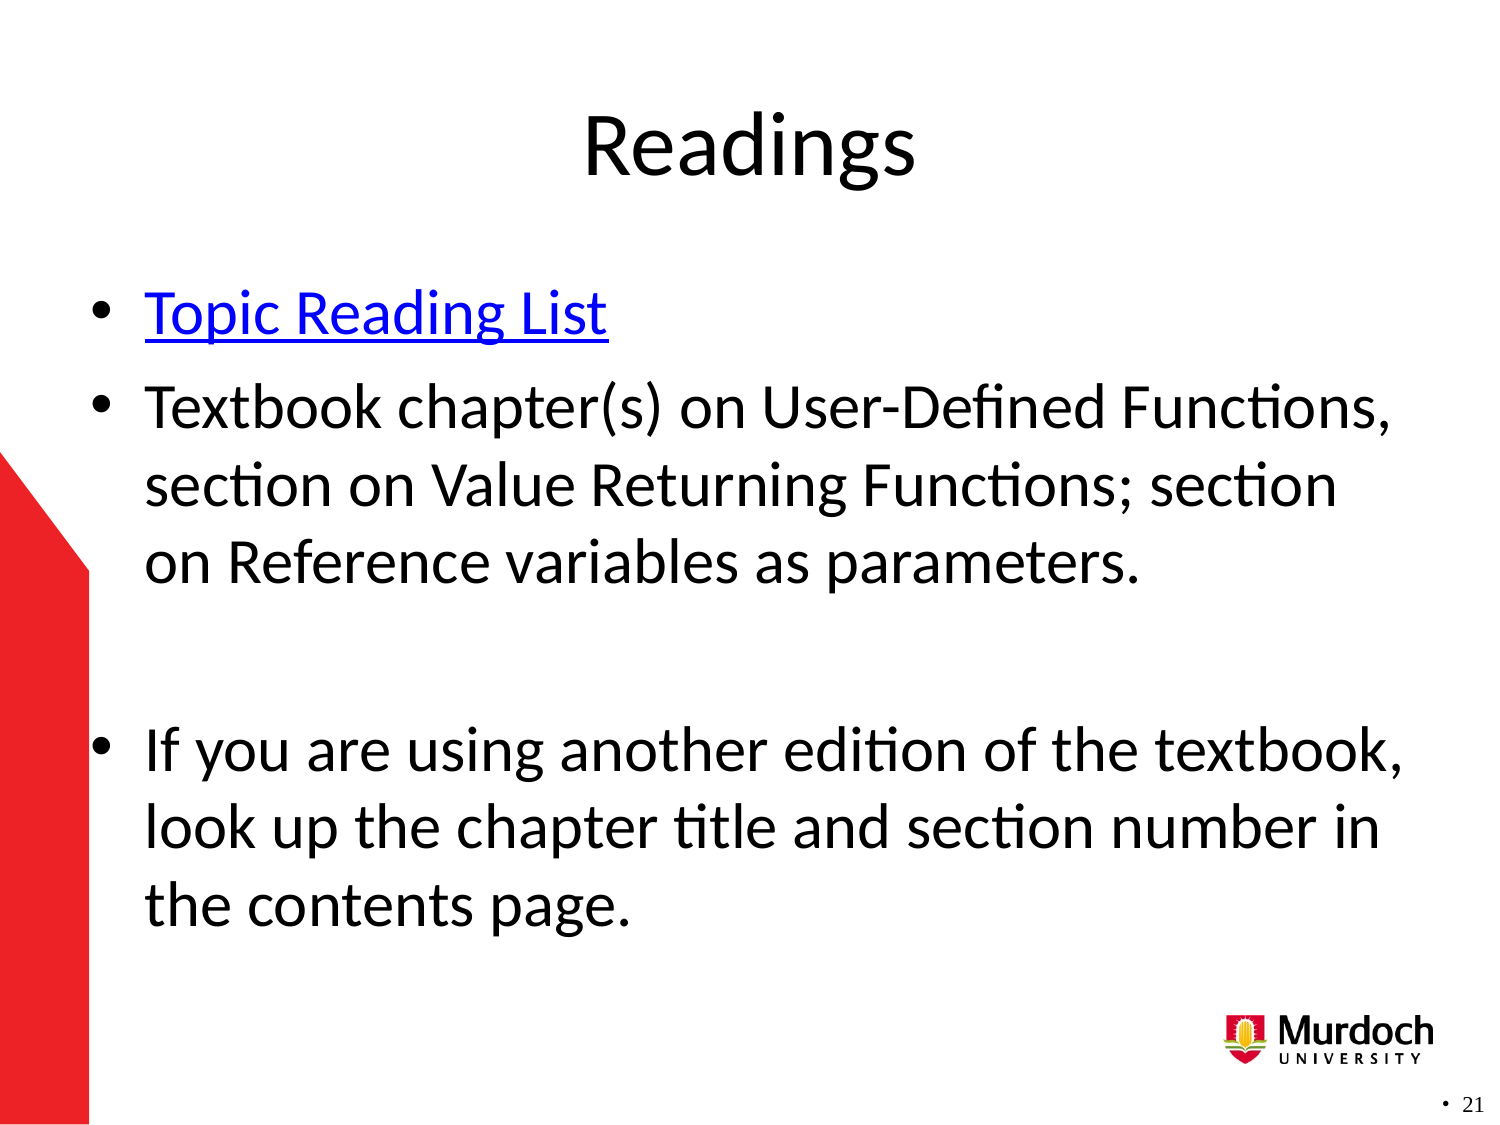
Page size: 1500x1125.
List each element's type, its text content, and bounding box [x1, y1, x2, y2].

list Topic Reading List Textbook chapter(s) on User-Defined Functions, section on Value Returning Functions; section on Reference variables as parameters. If you are using another edition of the textbook, look up the chapter title and section number in the contents page. [75, 262, 1426, 1005]
title Readings [75, 45, 1426, 233]
picture [1223, 1015, 1433, 1064]
text_box <number> [1403, 1082, 1500, 1125]
